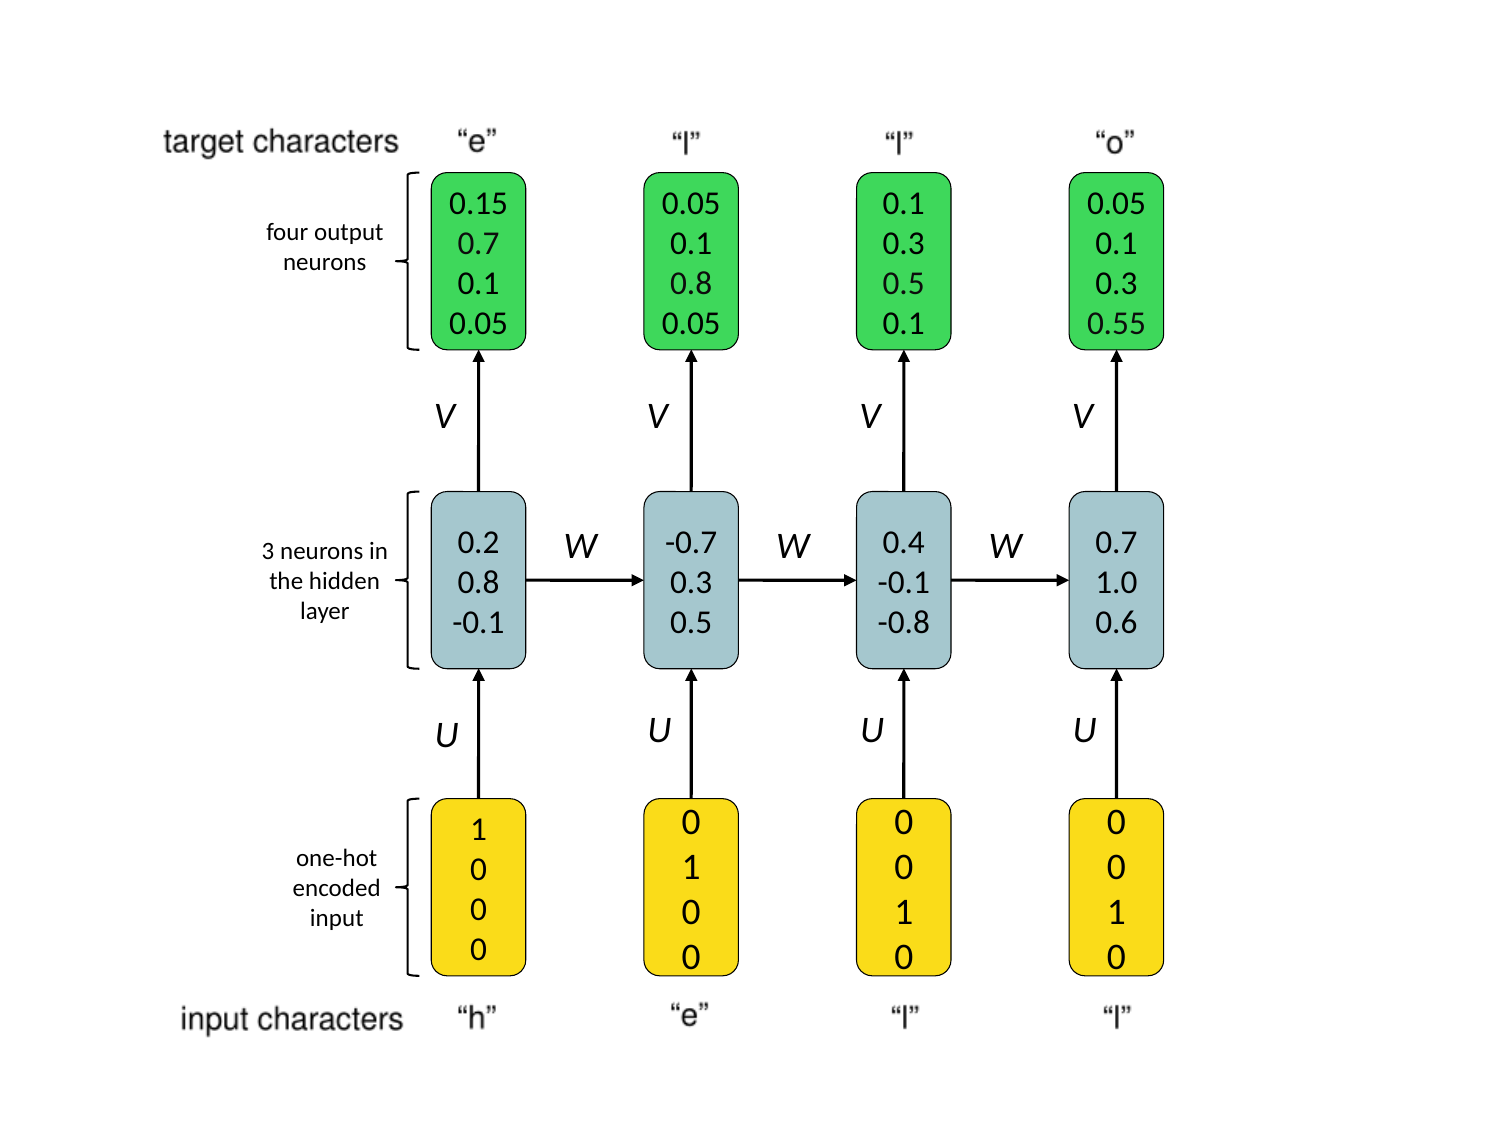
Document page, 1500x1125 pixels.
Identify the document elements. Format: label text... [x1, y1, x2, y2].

picture [159, 124, 405, 161]
chart [431, 716, 466, 757]
chart [643, 710, 679, 752]
picture [880, 125, 920, 160]
chart [773, 527, 818, 565]
chart [1069, 710, 1104, 752]
chart [986, 527, 1031, 565]
chart [856, 397, 891, 435]
text_box 0.7 1.0 0.6 [1069, 491, 1164, 669]
text_box 0 1 0 0 [643, 798, 739, 976]
text_box 0.4 -0.1 -0.8 [856, 491, 952, 669]
text_box four output neurons [242, 208, 408, 283]
text_box 0.05 0.1 0.8 0.05 [643, 172, 739, 350]
picture [1092, 125, 1139, 157]
text_box 0.1 0.3 0.5 0.1 [856, 172, 952, 350]
text_box 0.05 0.1 0.3 0.55 [1069, 172, 1164, 350]
chart [431, 397, 466, 435]
picture [454, 999, 504, 1033]
text_box 0 0 1 0 [856, 798, 952, 976]
text_box 3 neurons in the hidden layer [242, 527, 408, 632]
chart [643, 397, 679, 435]
picture [454, 125, 501, 157]
chart [856, 710, 891, 752]
text_box 0 0 1 0 [1069, 798, 1164, 976]
text_box one-hot encoded input [265, 834, 408, 939]
chart [561, 527, 606, 565]
picture [1098, 999, 1138, 1034]
picture [886, 999, 926, 1034]
text_box 0.2 0.8 -0.1 [431, 491, 526, 669]
picture [176, 999, 408, 1039]
text_box 0.15 0.7 0.1 0.05 [431, 172, 526, 350]
picture [667, 999, 713, 1031]
chart [1069, 397, 1104, 435]
picture [667, 125, 707, 160]
text_box -0.7 0.3 0.5 [643, 491, 739, 669]
text_box 1 0 0 0 [431, 798, 526, 976]
